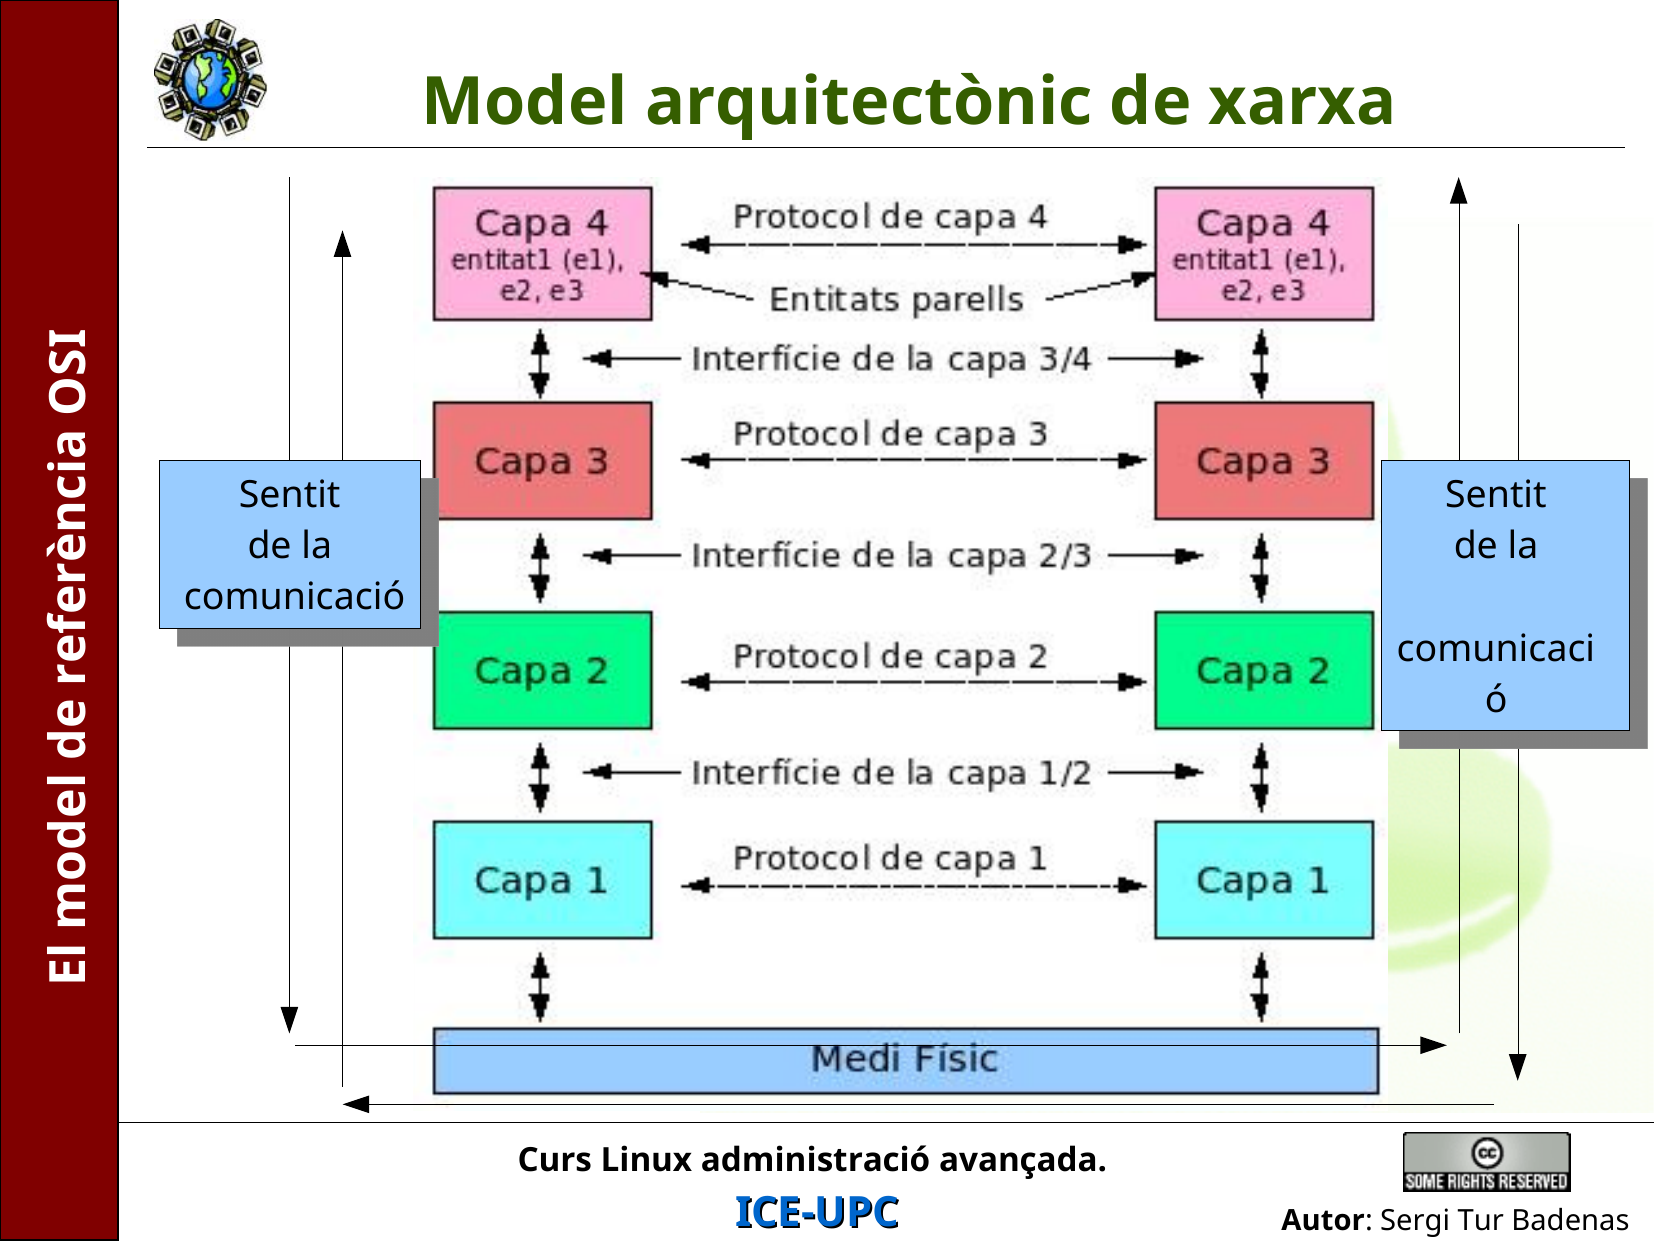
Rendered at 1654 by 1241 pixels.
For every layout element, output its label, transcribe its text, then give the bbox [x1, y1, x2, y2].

picture [413, 177, 1654, 1113]
text_box Sentit de la comunicació [159, 460, 408, 588]
picture [1403, 1132, 1571, 1192]
picture [154, 19, 268, 142]
title Model arquitectònic de xarxa [165, 56, 1654, 141]
text_box Sentit de la comunicació [1381, 460, 1630, 588]
